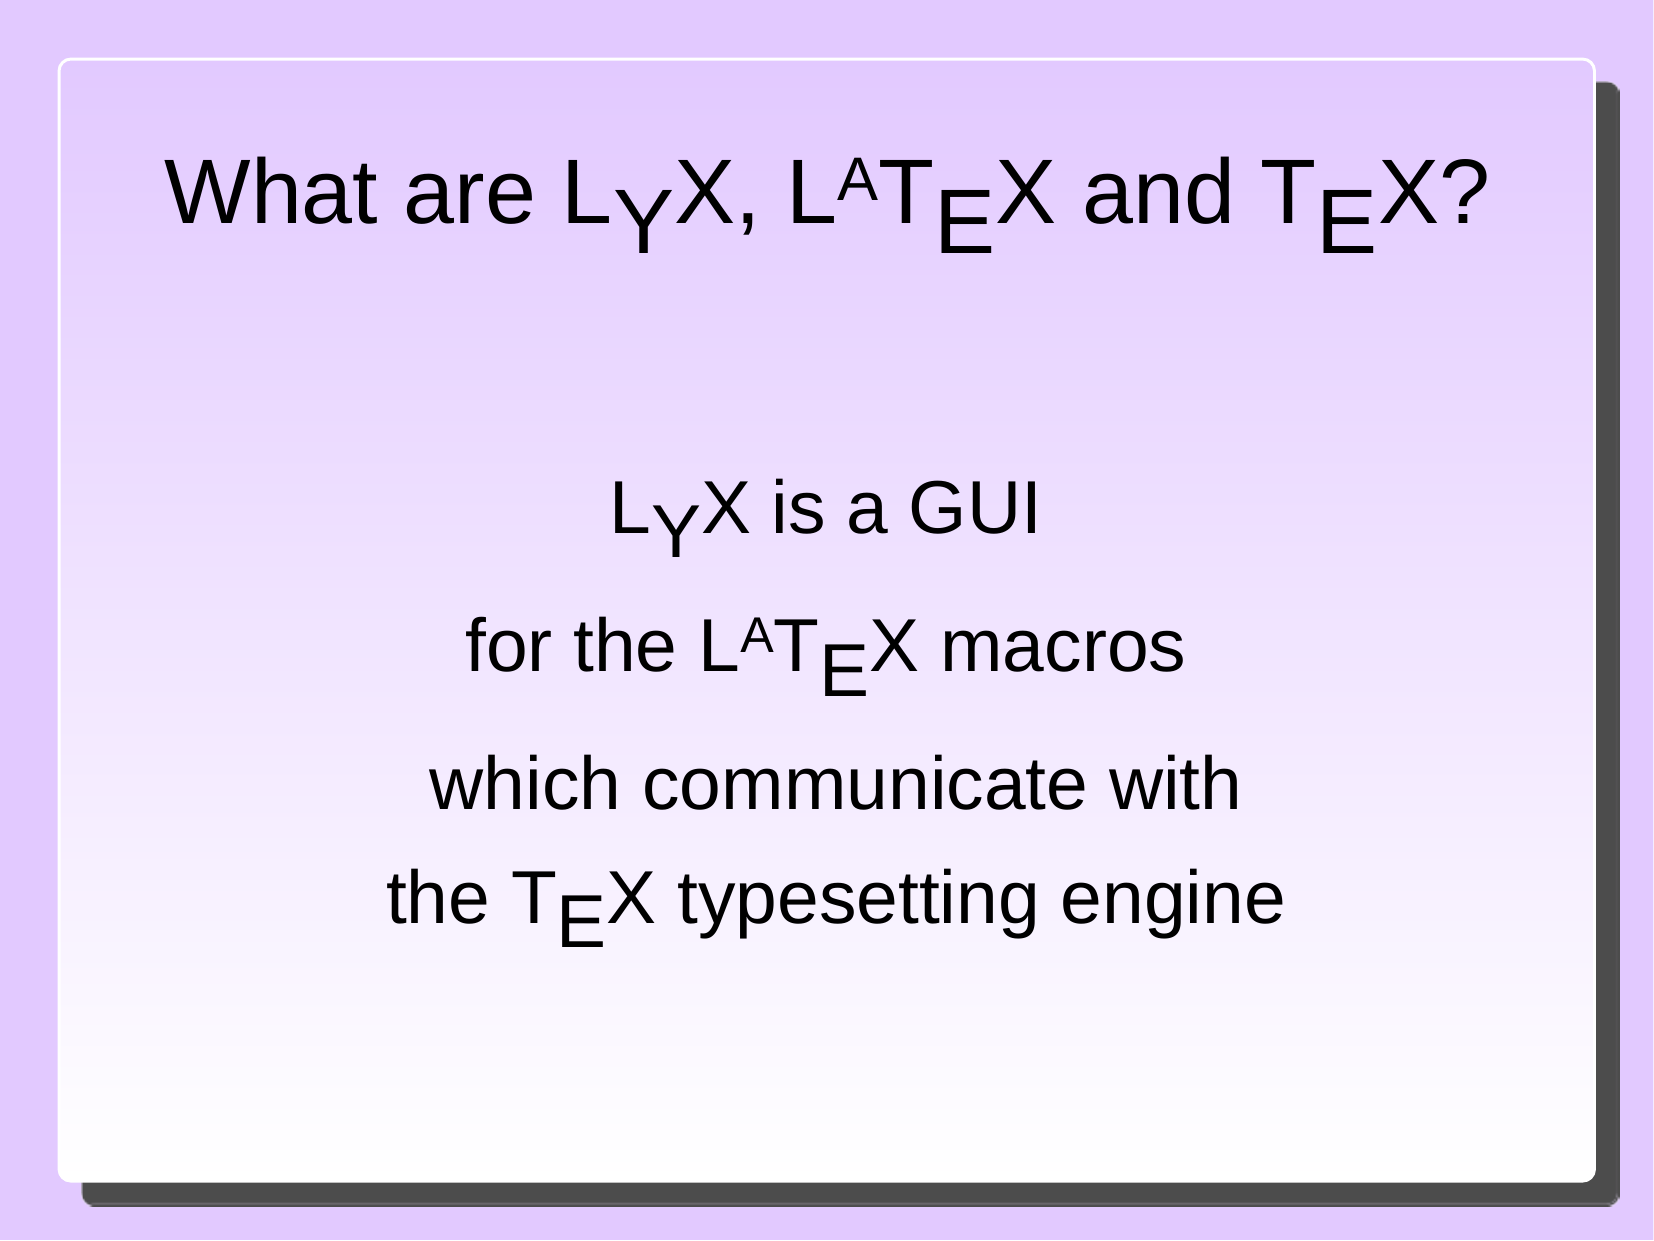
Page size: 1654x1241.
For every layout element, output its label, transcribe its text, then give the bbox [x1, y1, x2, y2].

list LYX is a GUI for the LATEX macros which communicate with the TEX typesetting engine [121, 344, 1534, 1127]
title What are LYX, LATEX and TEX? [121, 102, 1534, 311]
